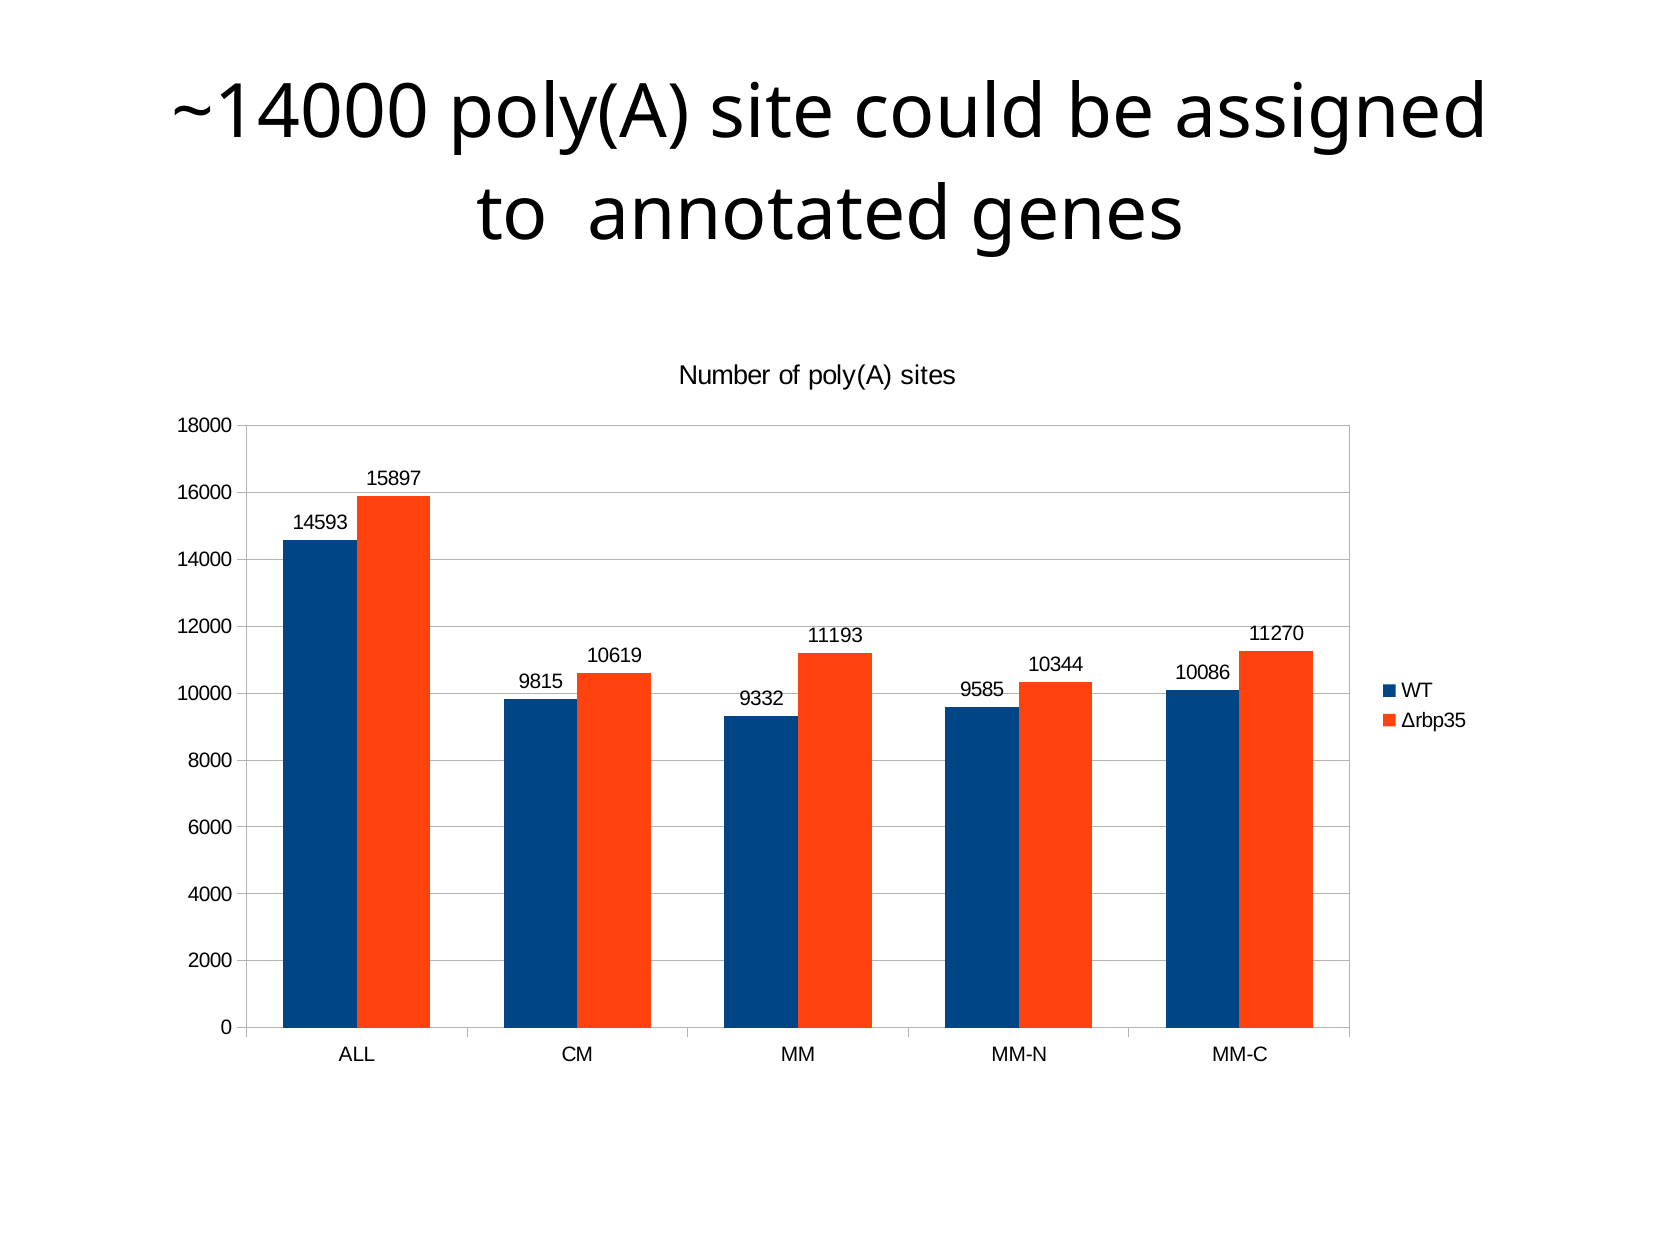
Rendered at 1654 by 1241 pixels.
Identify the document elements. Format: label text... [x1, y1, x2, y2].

text_box ~14000 poly(A) site could be assigned to annotated genes [126, 69, 1535, 250]
chart [150, 330, 1486, 1081]
